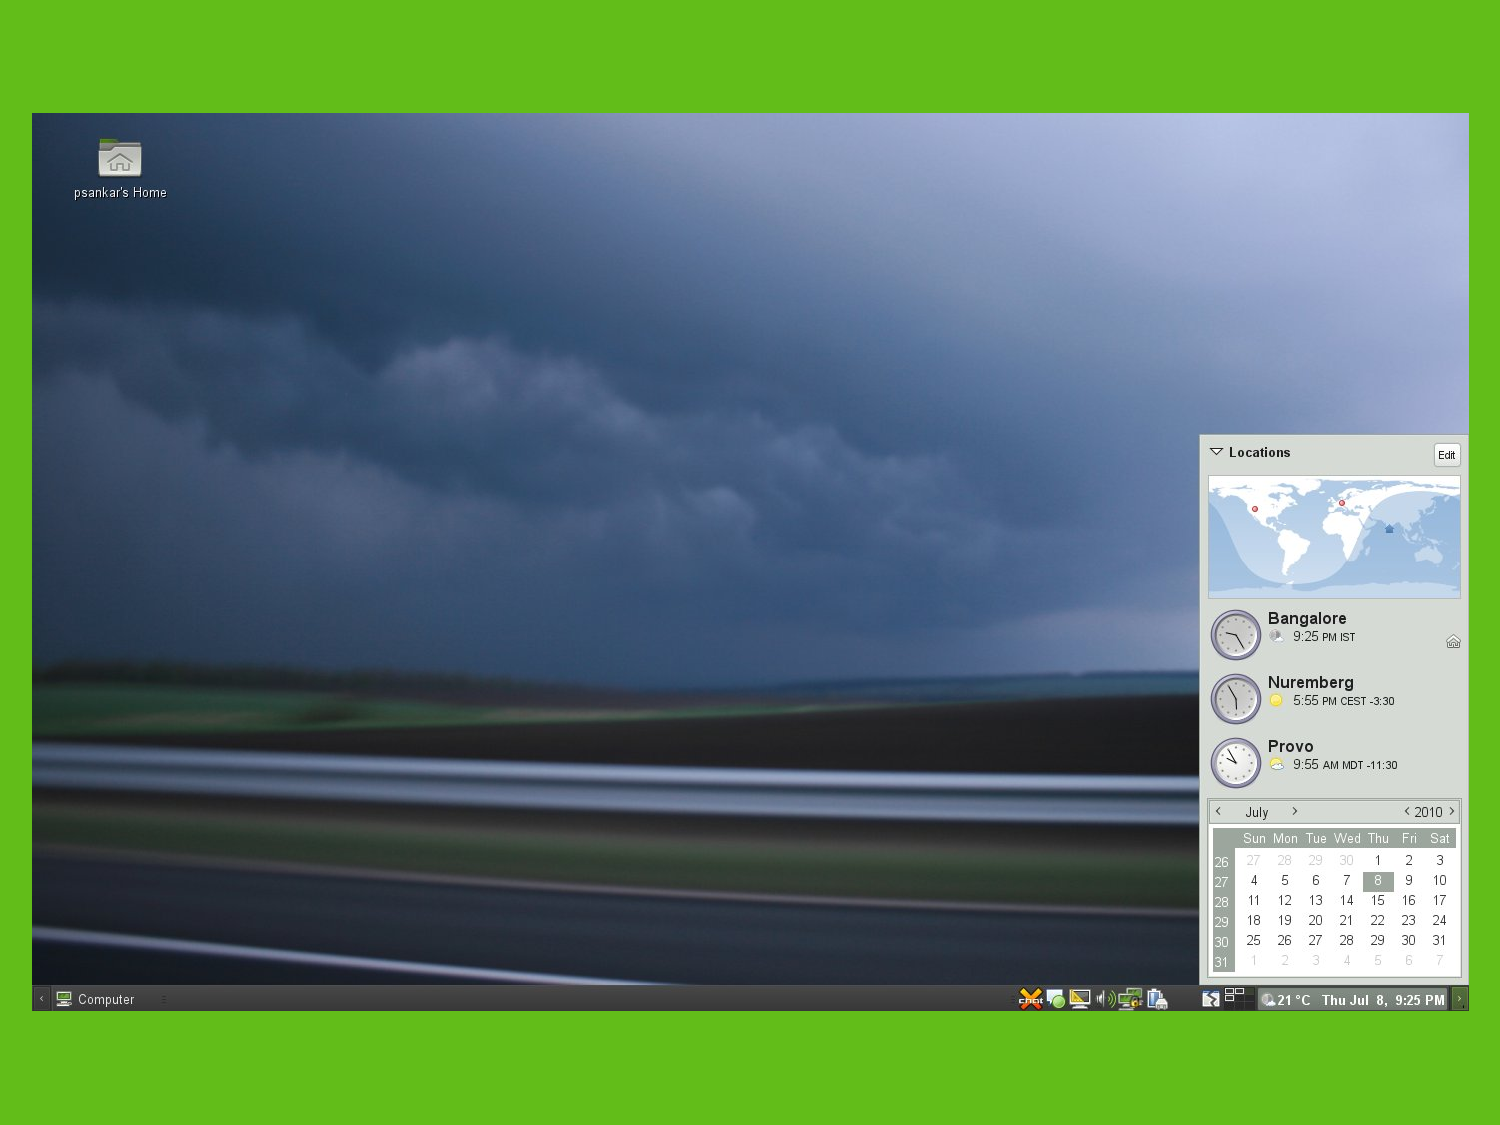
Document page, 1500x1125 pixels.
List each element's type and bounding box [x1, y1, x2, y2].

picture [32, 113, 1469, 1011]
